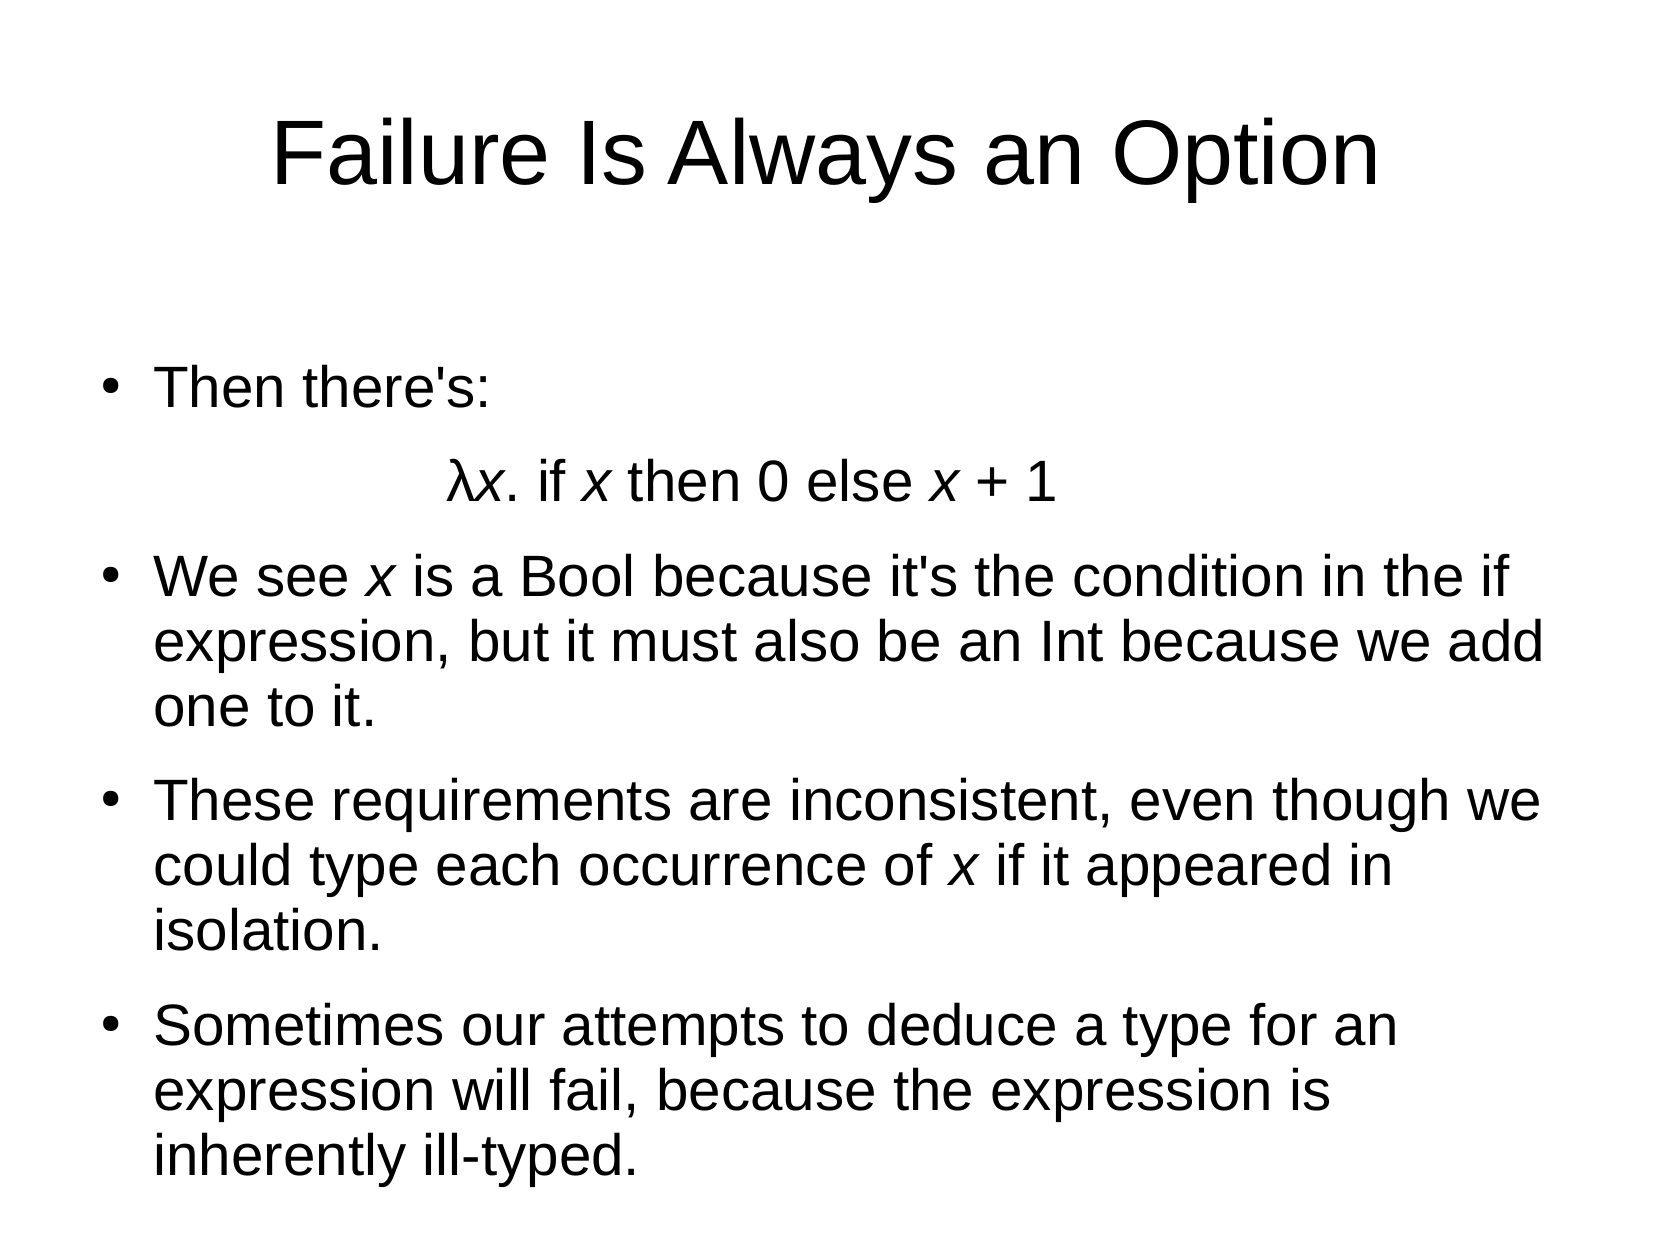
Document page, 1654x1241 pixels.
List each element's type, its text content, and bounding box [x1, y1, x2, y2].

title Failure Is Always an Option [82, 49, 1571, 257]
list Then there's: λx. if x then 0 else x + 1 We see x is a Bool because it's the condition in the if expression, but it must also be an Int because we add one to it. These requirements are inconsistent, even though we could type each occurrence of x if it appeared in isolation. Sometimes our attempts to deduce a type for an expression will fail, because the expression is inherently ill-typed. [82, 354, 1571, 1186]
